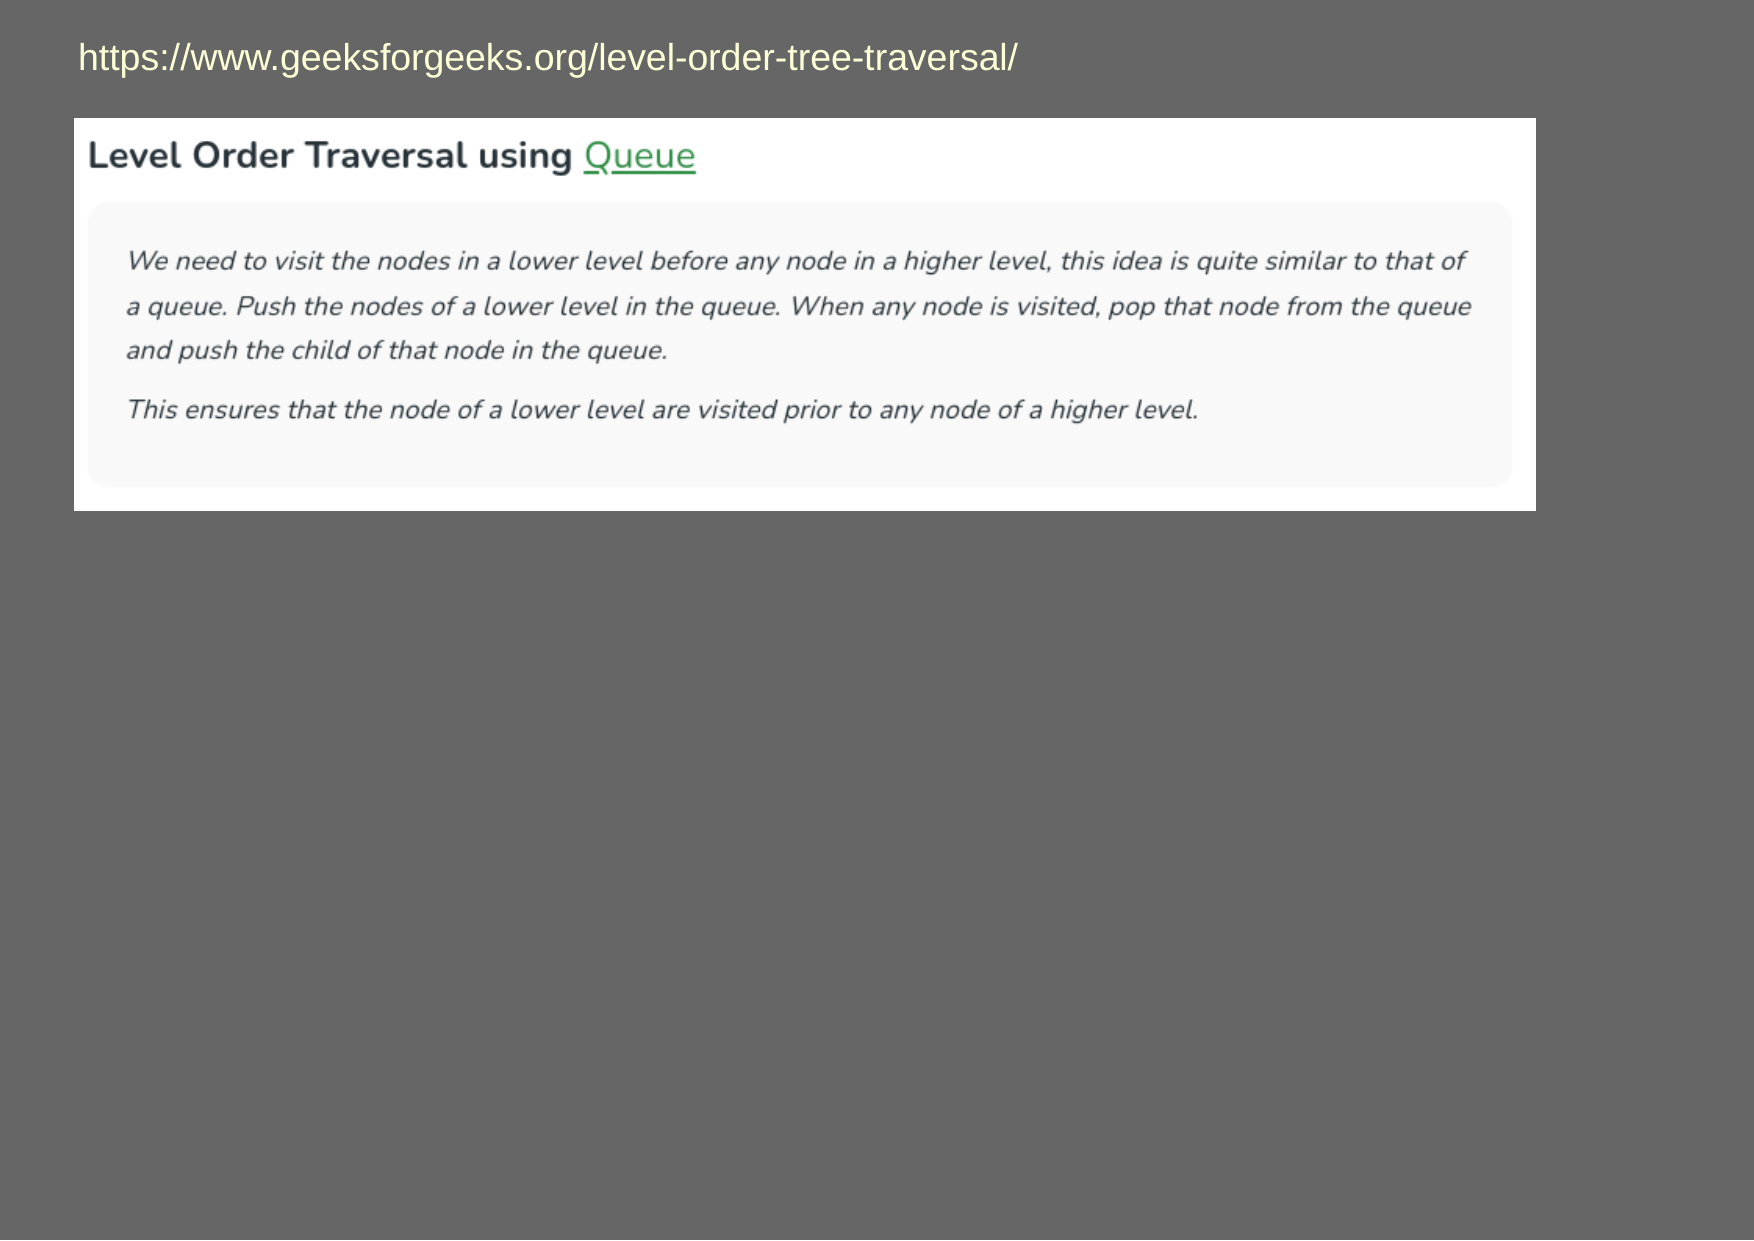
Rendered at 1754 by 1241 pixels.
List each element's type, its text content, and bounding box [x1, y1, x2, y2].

picture [74, 118, 1536, 511]
text_box https://www.geeksforgeeks.org/level-order-tree-traversal/ [63, 29, 1034, 87]
